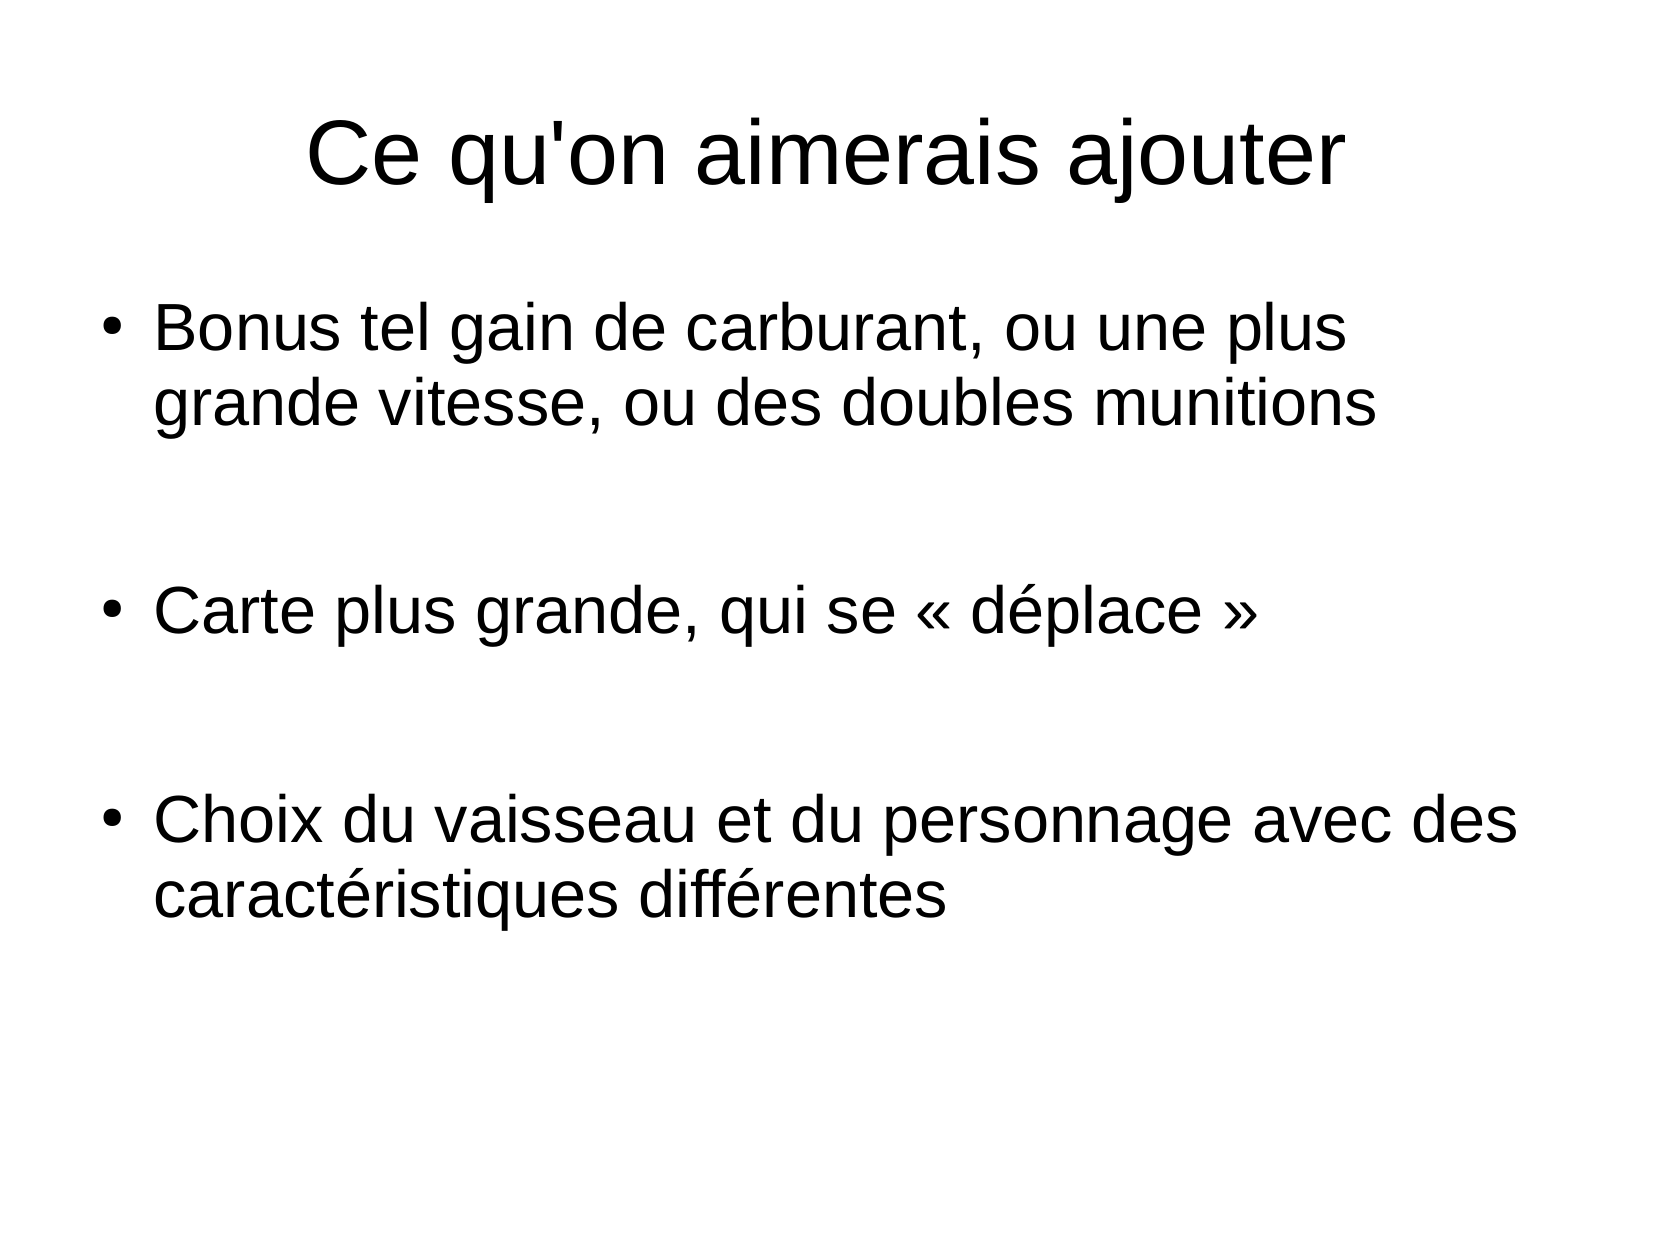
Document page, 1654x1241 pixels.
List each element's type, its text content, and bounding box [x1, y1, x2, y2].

list Bonus tel gain de carburant, ou une plus grande vitesse, ou des doubles munitions Carte plus grande, qui se « déplace » Choix du vaisseau et du personnage avec des caractéristiques différentes [82, 290, 1571, 1010]
title Ce qu'on aimerais ajouter [82, 49, 1571, 257]
